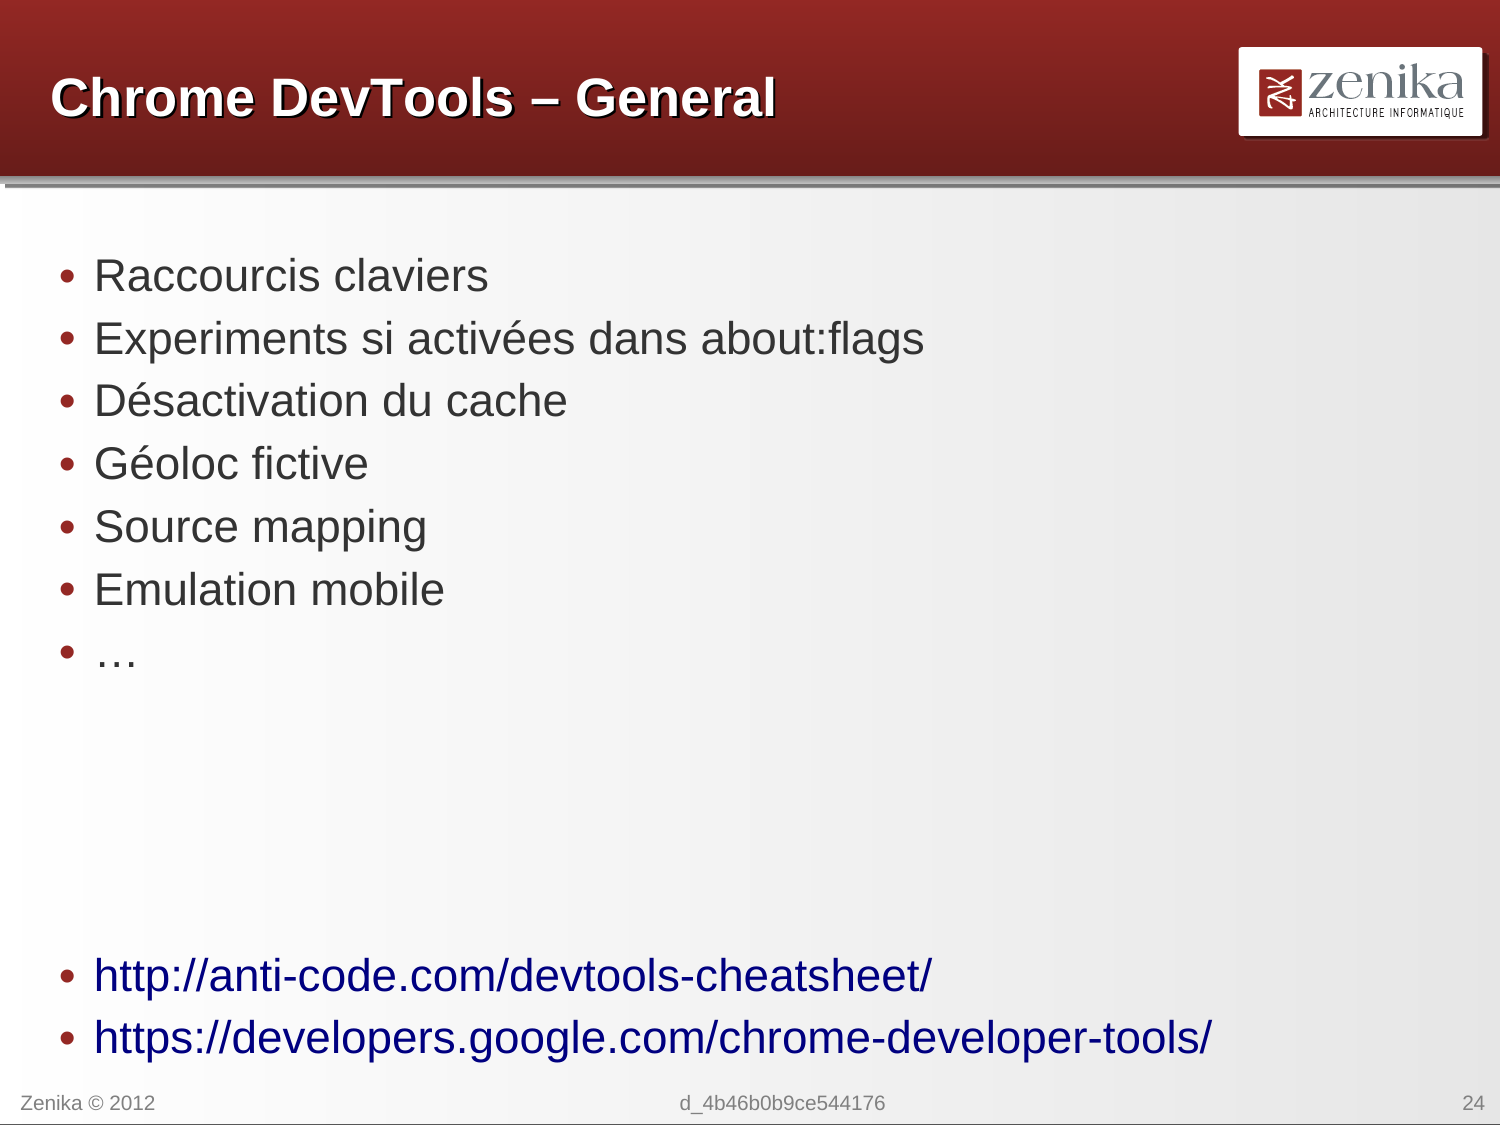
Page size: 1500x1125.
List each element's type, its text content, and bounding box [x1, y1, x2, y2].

picture [1257, 58, 1464, 125]
list Raccourcis claviers Experiments si activées dans about:flags Désactivation du cache Géoloc fictive Source mapping Emulation mobile … http://anti-code.com/devtools-cheatsheet/ https://developers.google.com/chrome-developer-tools/ [59, 249, 1447, 1079]
title Chrome DevTools – General [50, 15, 1206, 180]
